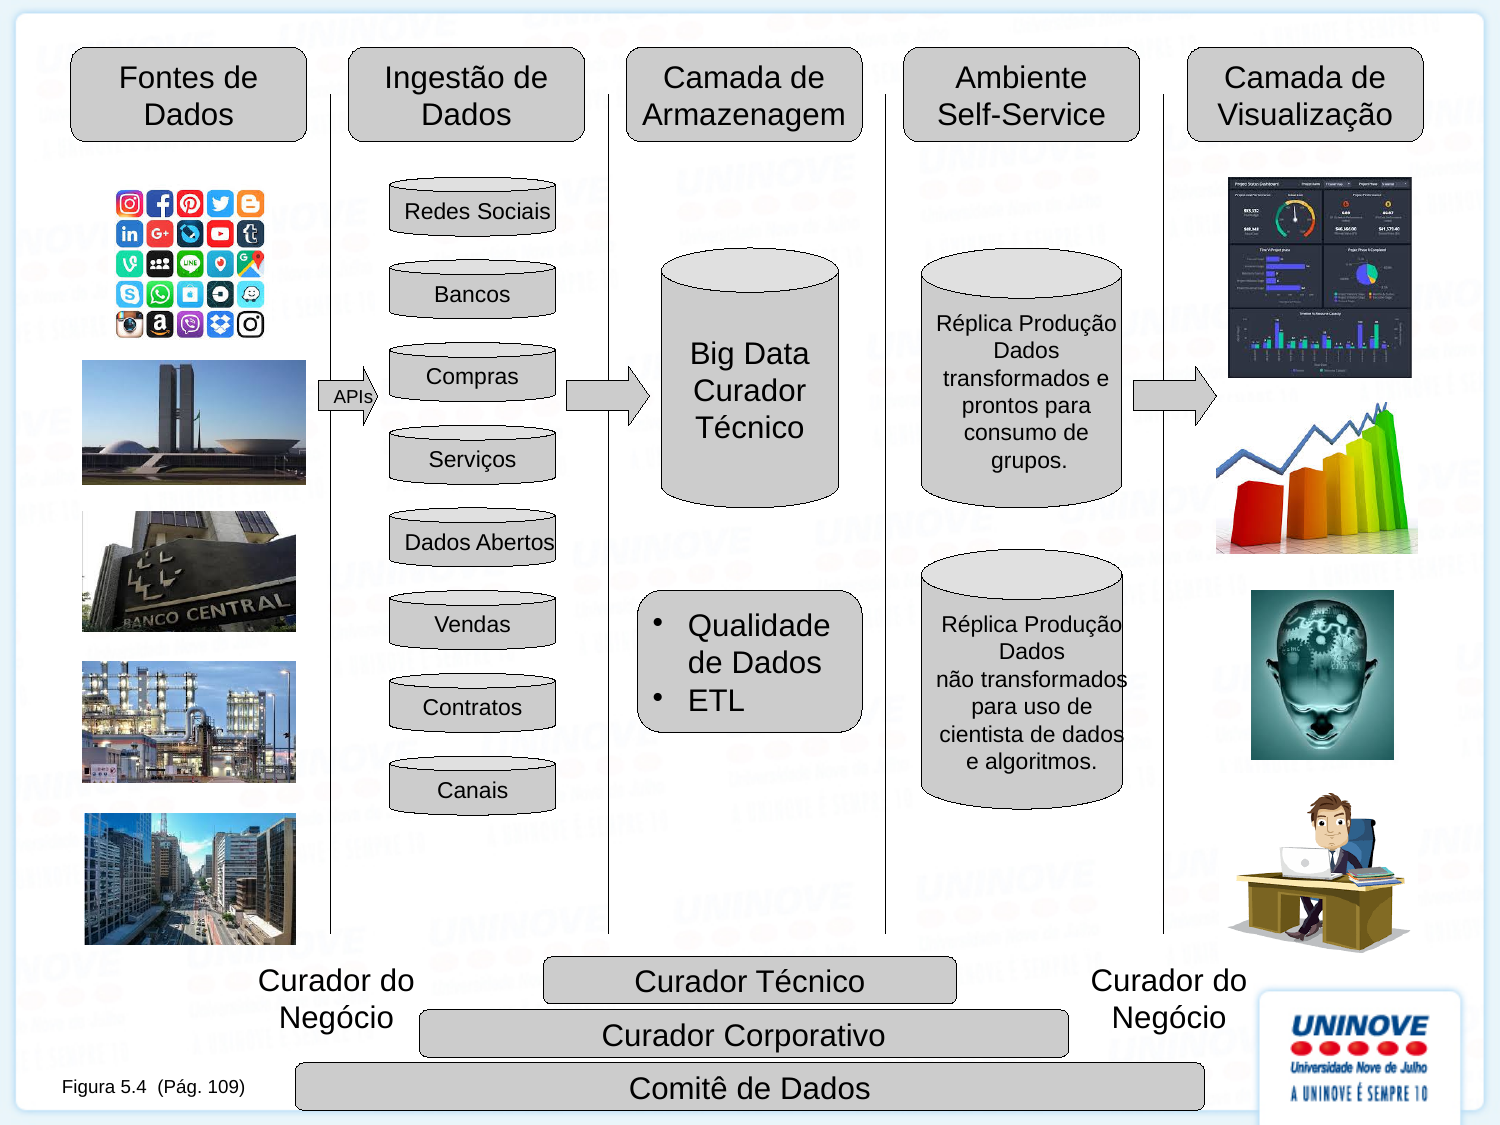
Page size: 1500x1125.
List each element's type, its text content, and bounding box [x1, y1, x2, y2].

text_box Curador Técnico [543, 956, 957, 1004]
text_box Curador do Negócio [224, 952, 449, 1052]
text_box Réplica Produção Dados transformados e prontos para consumo de grupos. [921, 277, 1122, 508]
text_box Curador do Negócio [1057, 952, 1282, 1052]
text_box Contratos [389, 681, 556, 733]
text_box Dados Abertos [389, 516, 556, 567]
text_box [1133, 366, 1217, 426]
text_box Ambiente Self-Service [903, 47, 1140, 142]
text_box Camada de Visualização [1187, 47, 1424, 142]
text_box Bancos [389, 268, 556, 319]
text_box Qualidade de Dados ETL [637, 590, 863, 733]
picture [0, 0, 1500, 1125]
text_box APIs [318, 366, 378, 426]
text_box Comitê de Dados [295, 1062, 1205, 1111]
text_box Curador Corporativo [420, 1009, 1069, 1058]
text_box Ingestão de Dados [348, 47, 585, 142]
text_box Compras [389, 351, 556, 402]
text_box Serviços [389, 433, 556, 485]
text_box [566, 366, 650, 426]
text_box Figura 5.4 (Pág. 109) [47, 1067, 272, 1125]
text_box Redes Sociais [389, 185, 556, 237]
text_box Camada de Armazenagem [626, 47, 863, 142]
text_box Canais [389, 764, 556, 816]
text_box Fontes de Dados [70, 47, 307, 142]
text_box Vendas [389, 599, 556, 650]
text_box Réplica Produção Dados não transformados para uso de cientista de dados e algoritmos. [921, 575, 1123, 810]
text_box Big Data Curador Técnico [661, 273, 839, 508]
